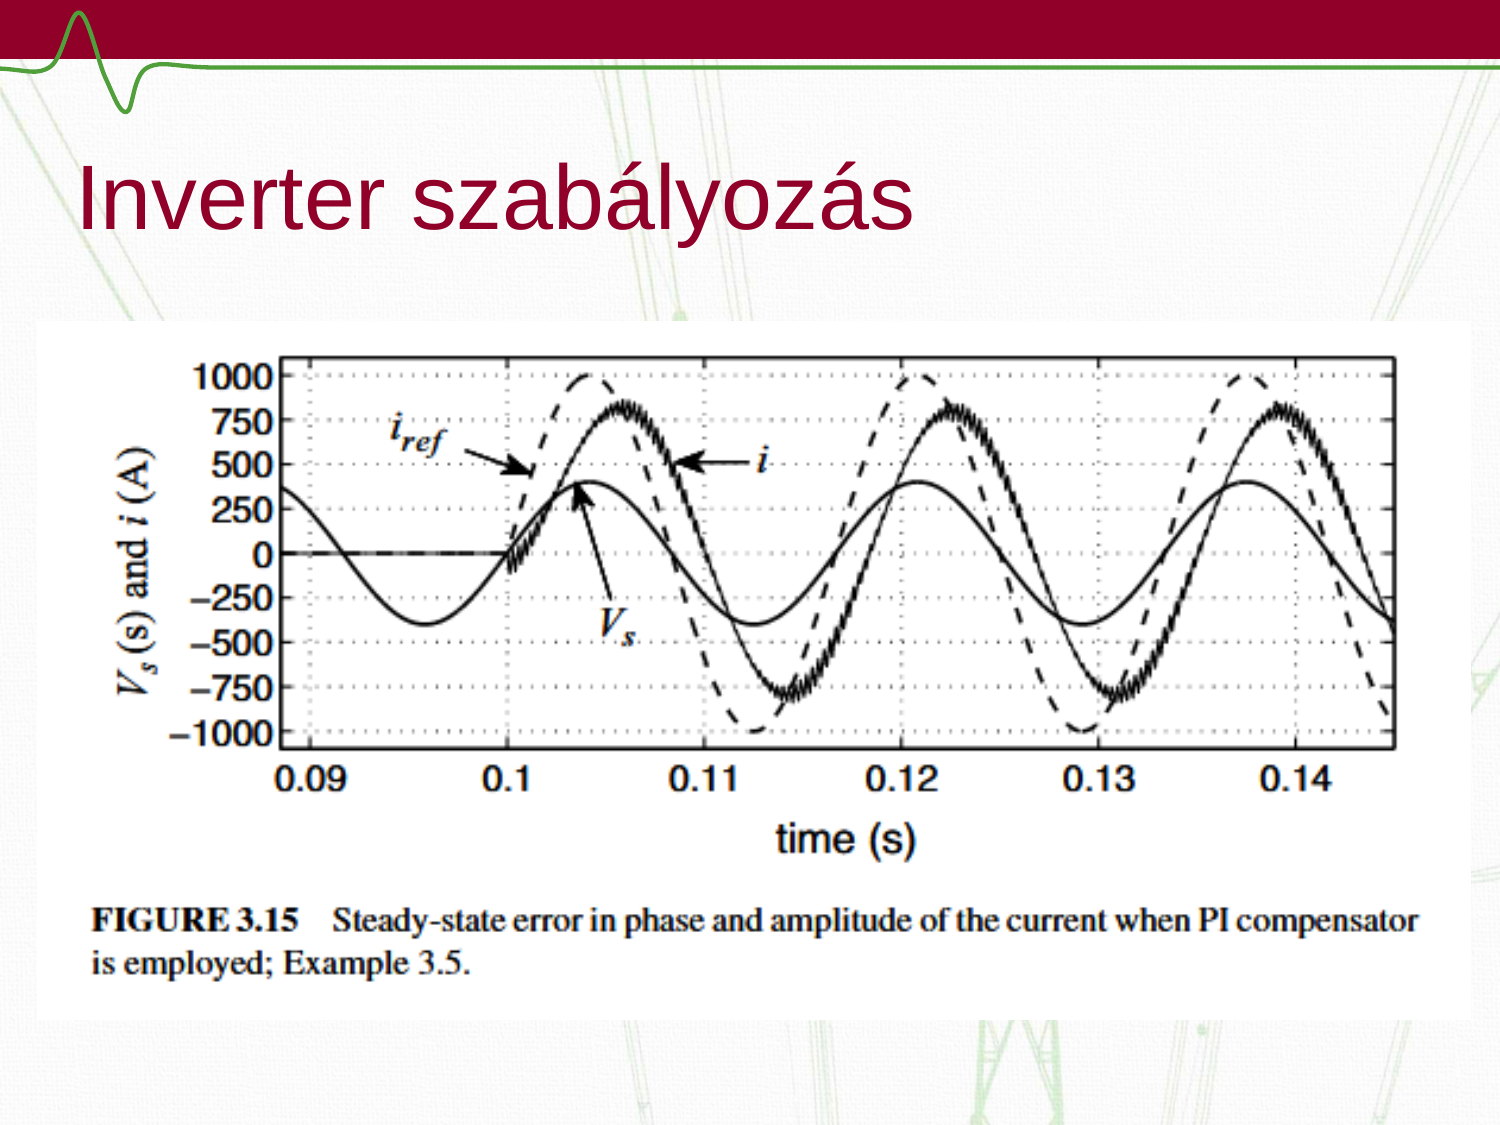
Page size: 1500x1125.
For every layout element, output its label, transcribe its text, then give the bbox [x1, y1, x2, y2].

picture [0, 59, 1500, 1125]
picture [102, 59, 1500, 103]
picture [0, 59, 53, 69]
title Inverter szabályozás [75, 103, 1425, 292]
